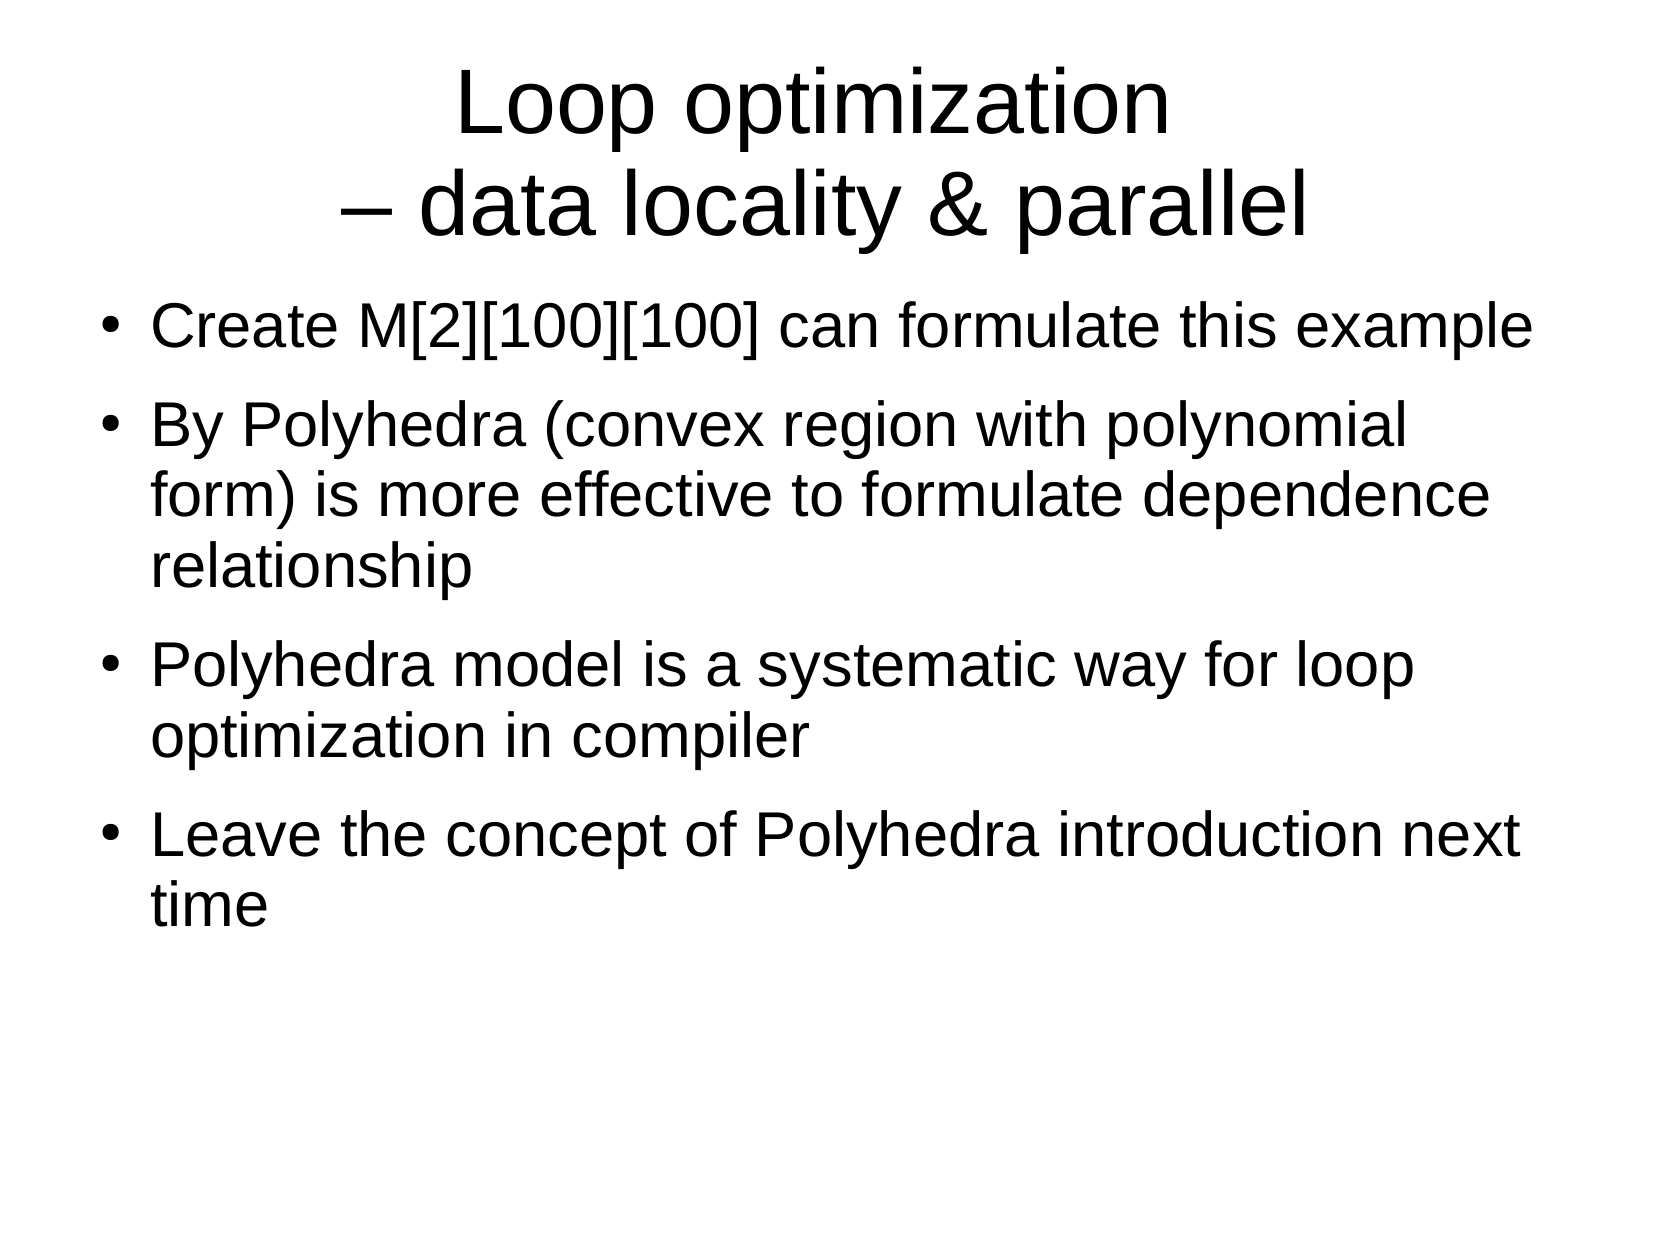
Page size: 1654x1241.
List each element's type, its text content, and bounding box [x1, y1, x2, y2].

list Create M[2][100][100] can formulate this example By Polyhedra (convex region with polynomial form) is more effective to formulate dependence relationship Polyhedra model is a systematic way for loop optimization in compiler Leave the concept of Polyhedra introduction next time [82, 290, 1538, 1010]
title Loop optimization – data locality & parallel [82, 49, 1571, 257]
